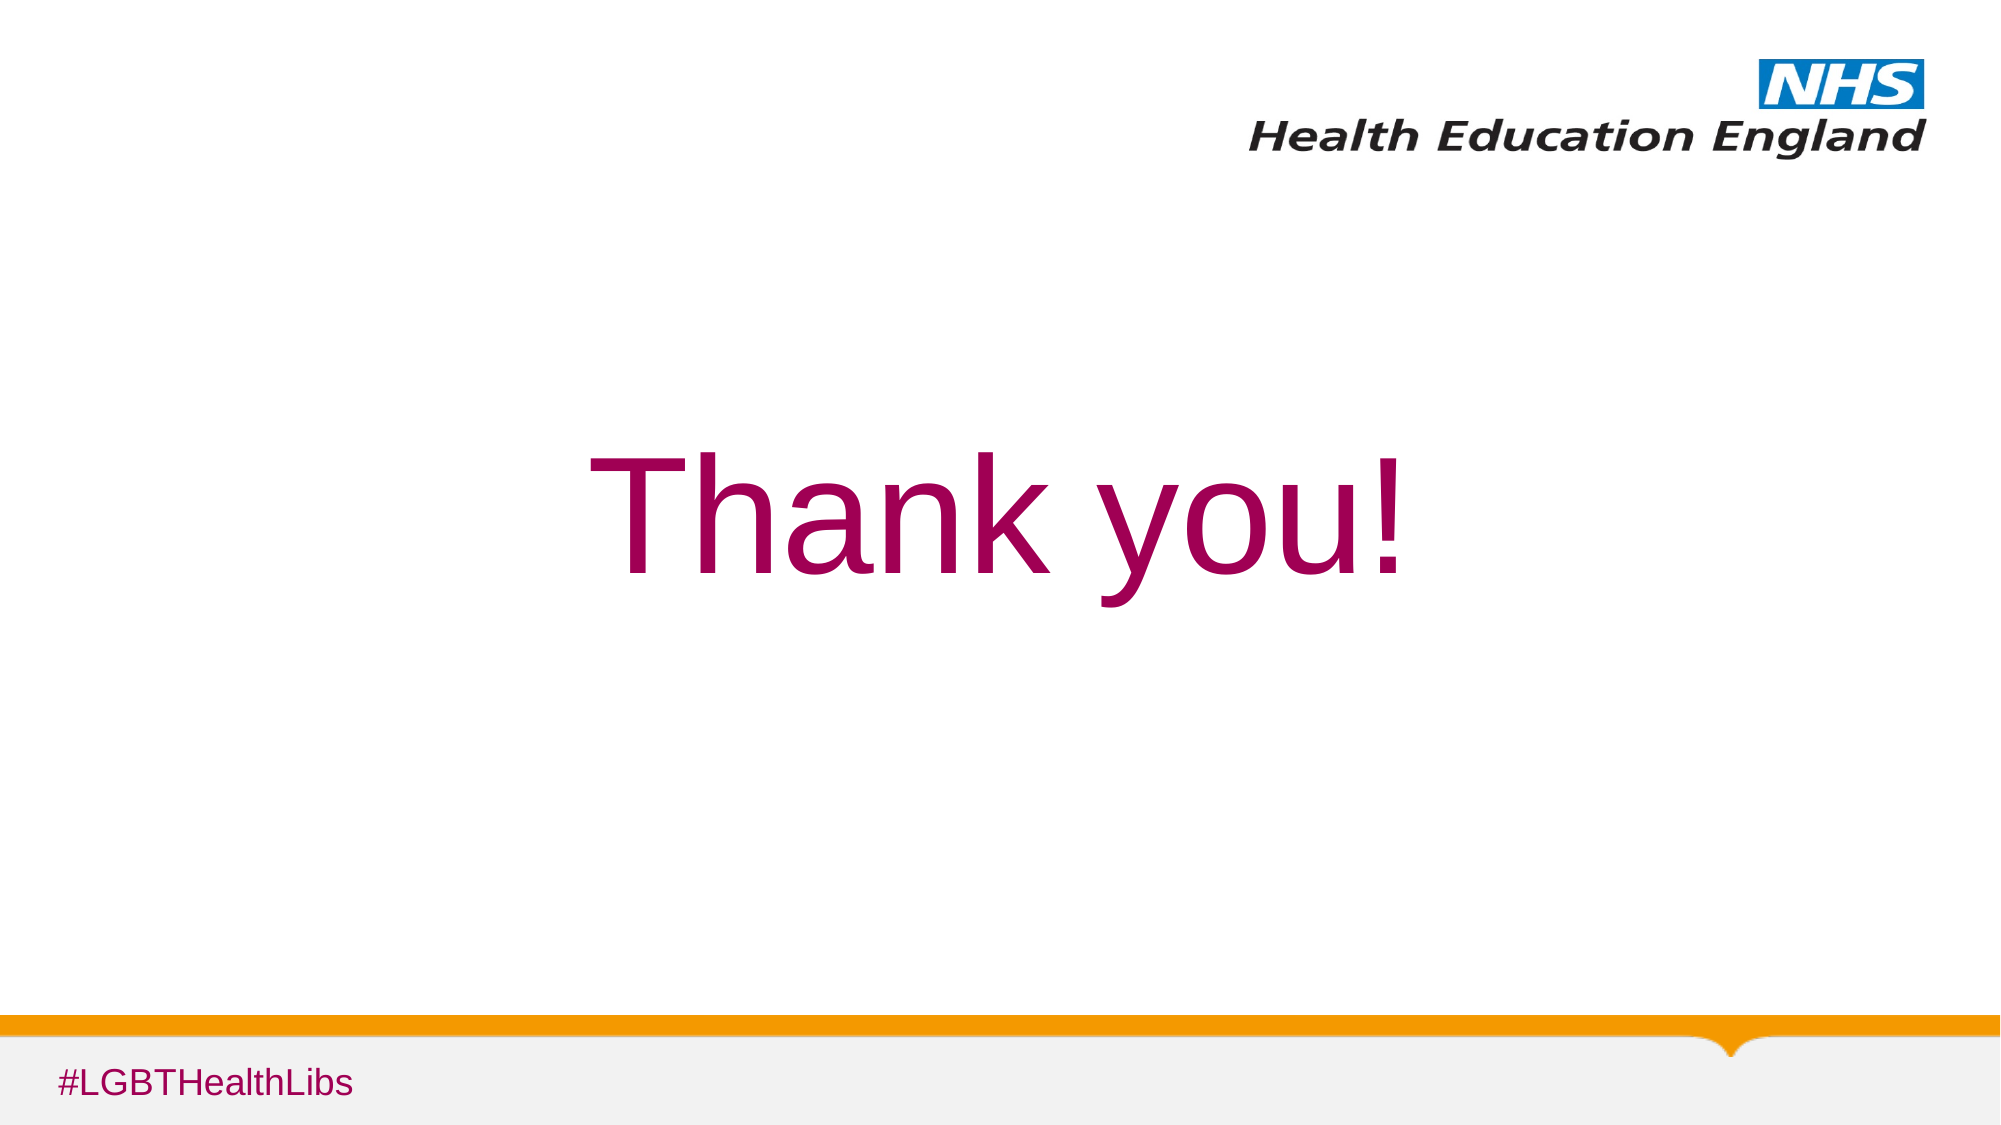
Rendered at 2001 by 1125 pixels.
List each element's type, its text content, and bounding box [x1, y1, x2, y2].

text_box #LGBTHealthLibs [43, 1050, 1044, 1111]
title Thank you! [137, 398, 1863, 617]
